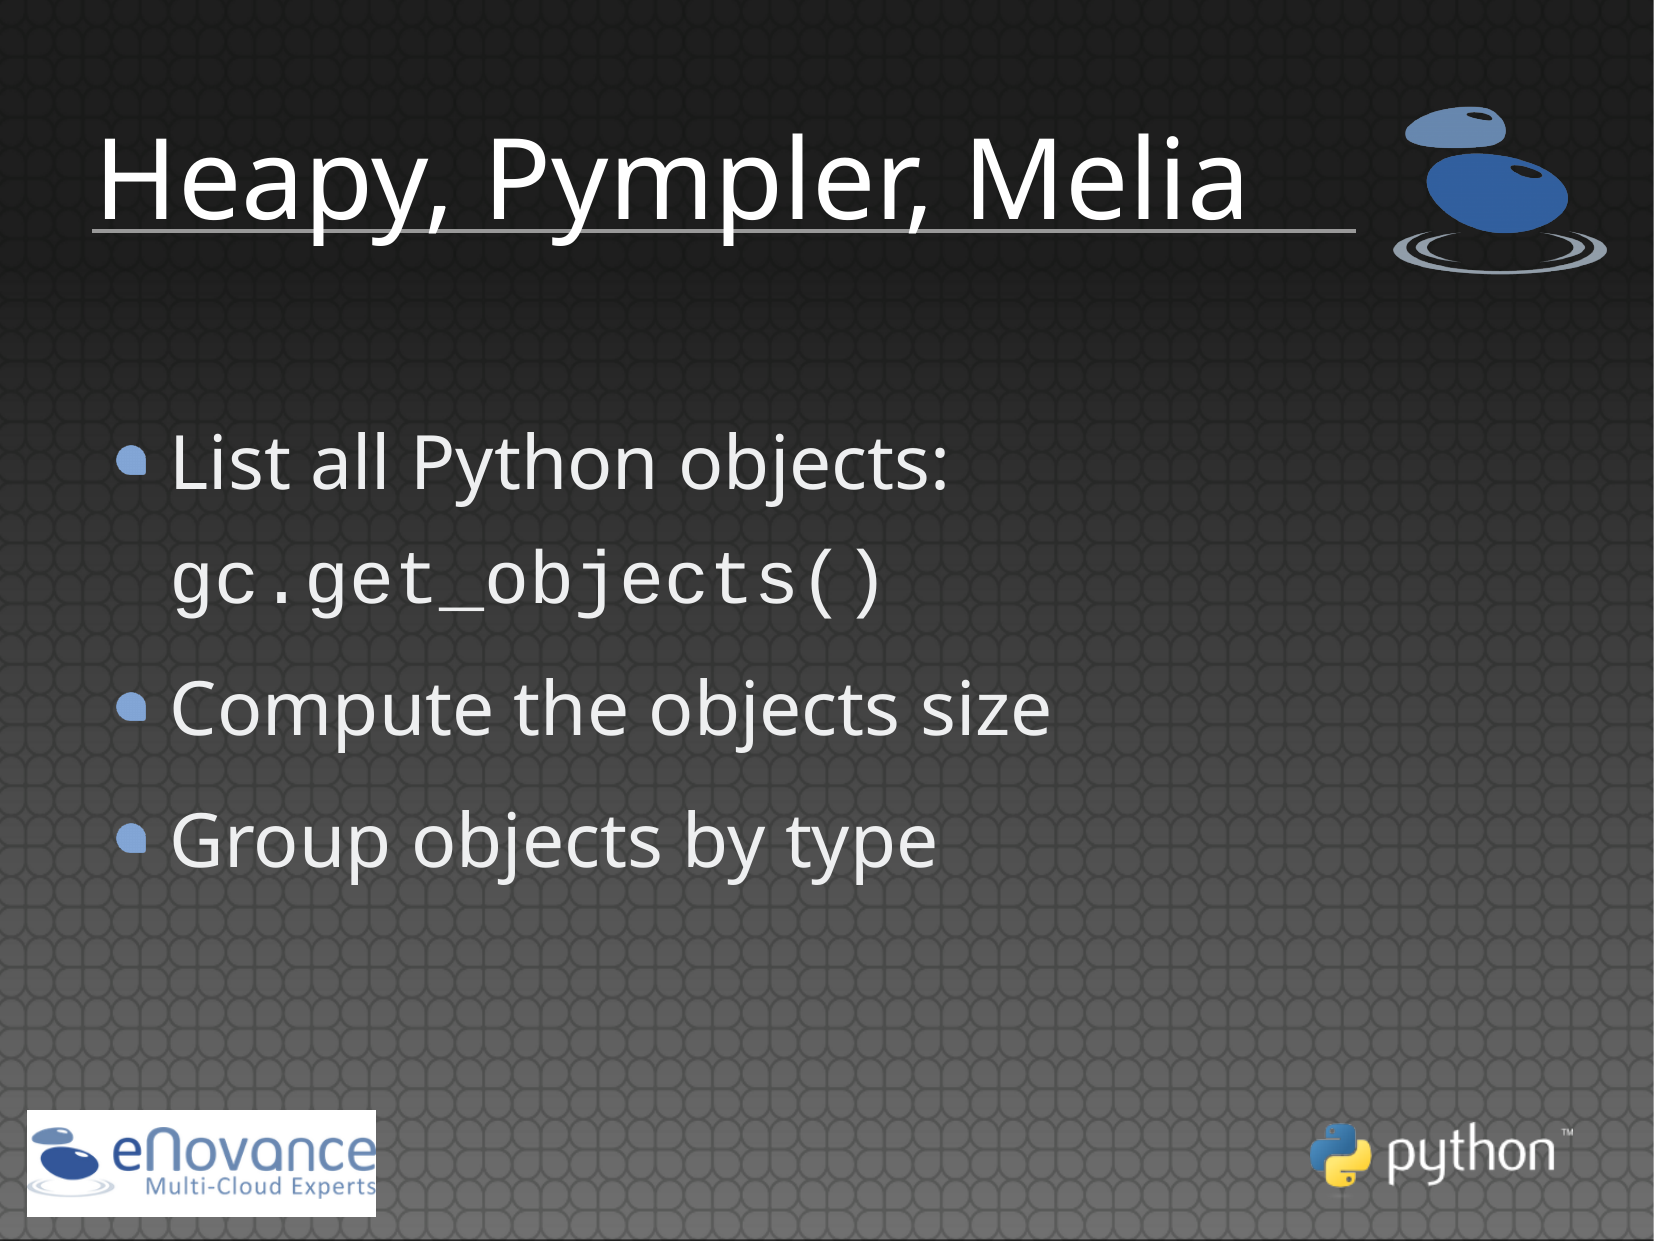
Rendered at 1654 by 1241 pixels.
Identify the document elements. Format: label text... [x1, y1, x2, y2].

title Heapy, Pympler, Melia [94, 100, 1426, 251]
picture [0, 0, 1654, 1241]
list List all Python objects: gc.get_objects() Compute the objects size Group objects by type [98, 408, 1503, 865]
